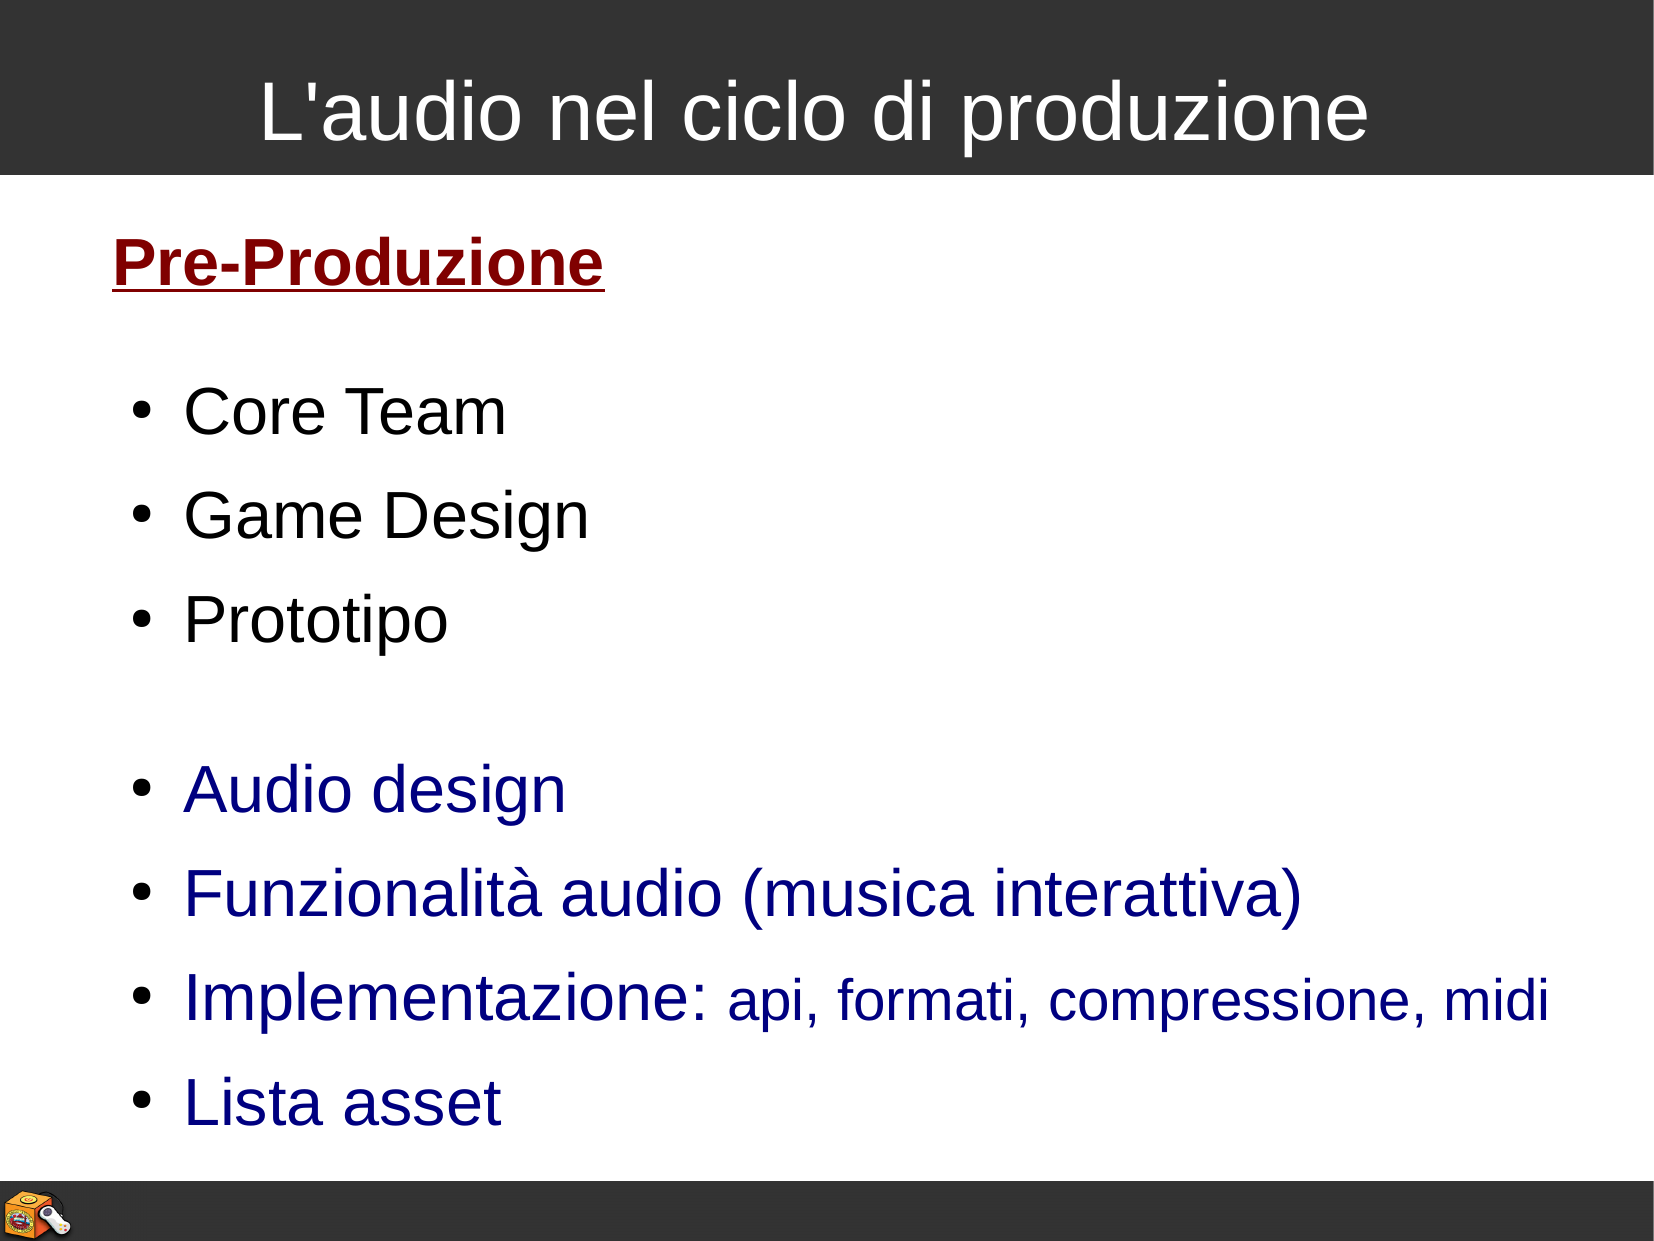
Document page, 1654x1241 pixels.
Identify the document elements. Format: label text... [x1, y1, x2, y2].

title L'audio nel ciclo di produzione [82, 15, 1571, 208]
subtitle Pre-Produzione Core Team Game Design Prototipo Audio design Funzionalità audio (musica interattiva) Implementazione: api, formati, compressione, midi Lista asset [112, 224, 1560, 1140]
picture [0, 0, 1654, 175]
picture [0, 1181, 1654, 1241]
